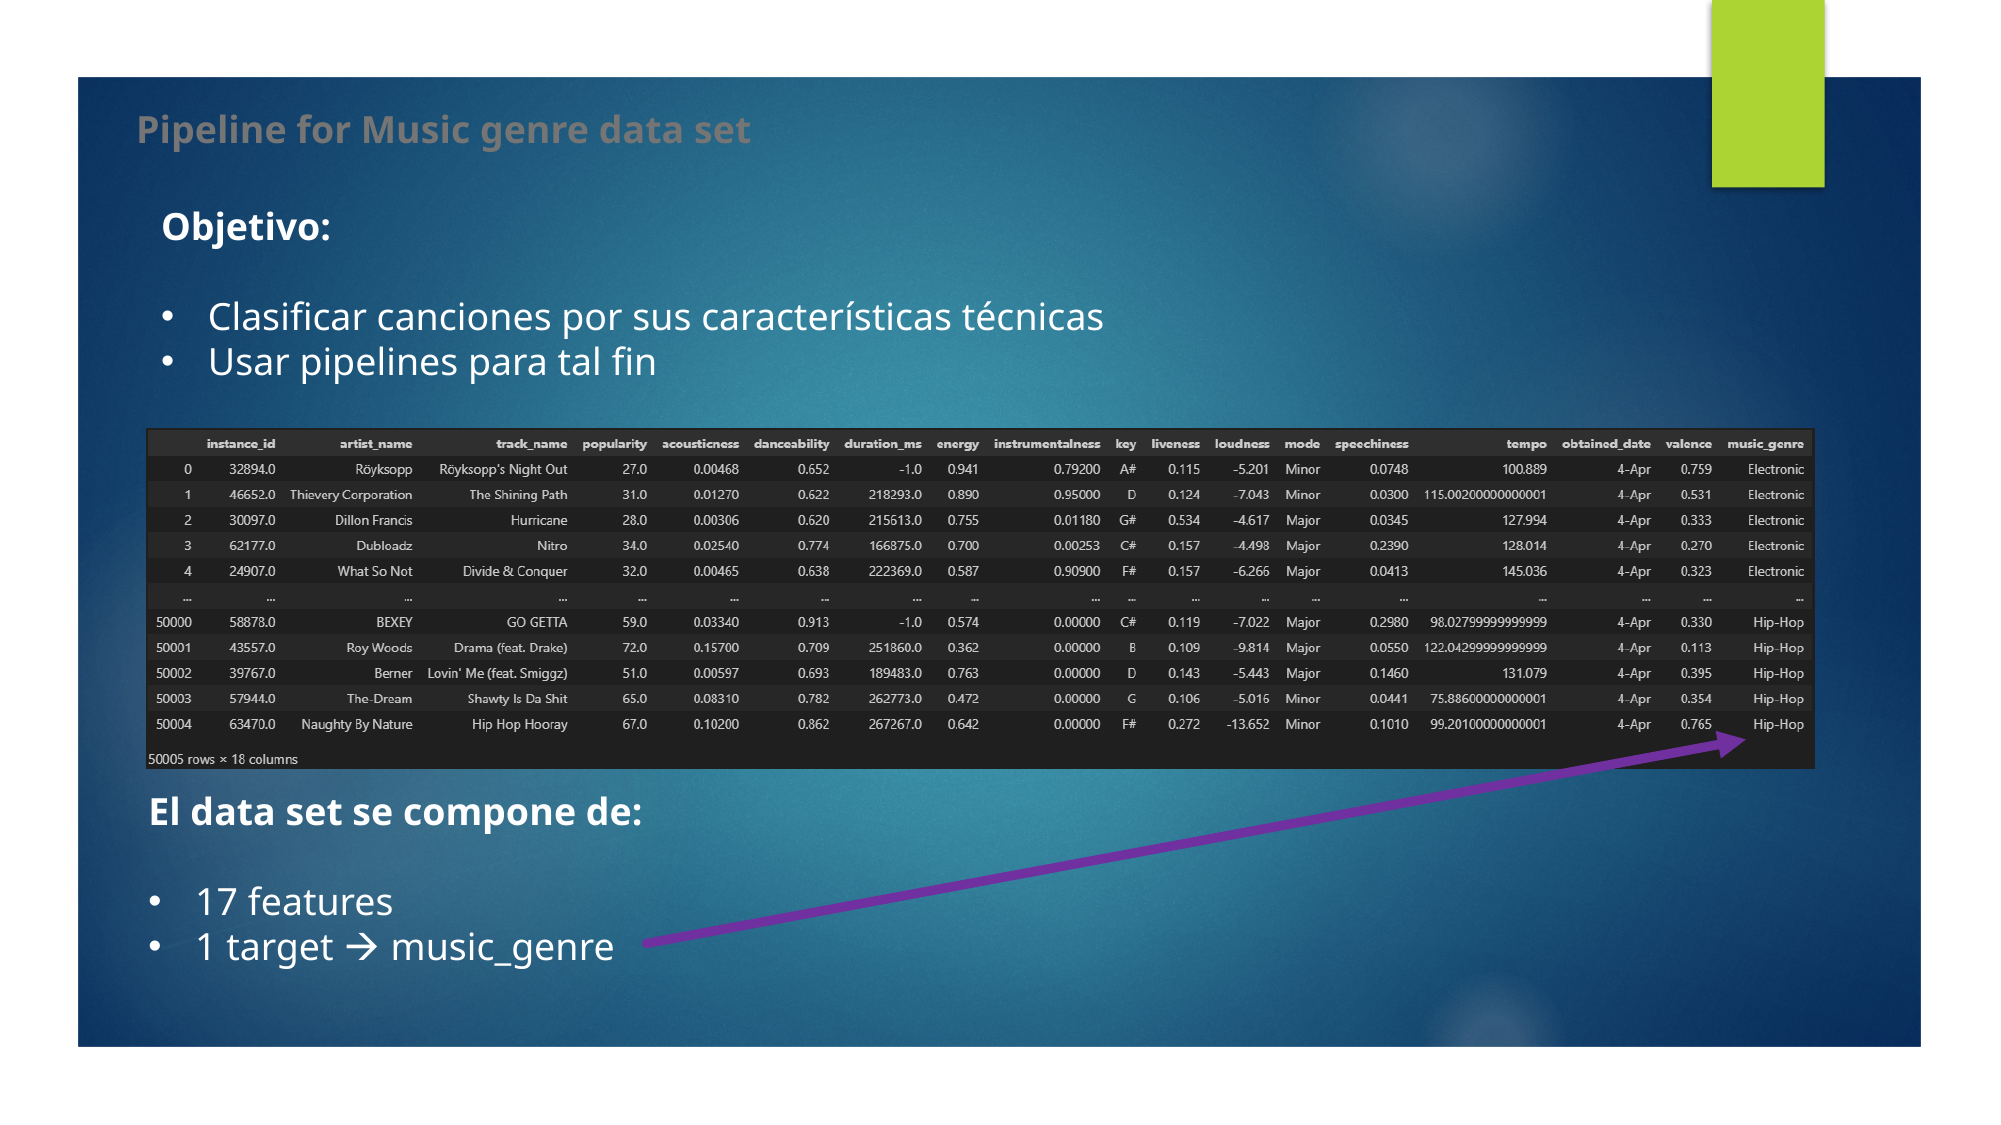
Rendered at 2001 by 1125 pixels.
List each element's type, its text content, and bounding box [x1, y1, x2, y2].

text_box Pipeline for Music genre data set [121, 98, 793, 159]
text_box Objetivo: Clasificar canciones por sus características técnicas Usar pipelines para tal fin [146, 195, 1488, 391]
picture [79, 78, 1920, 1046]
text_box El data set se compone de: 17 features 1 target  music_genre [133, 780, 1475, 976]
